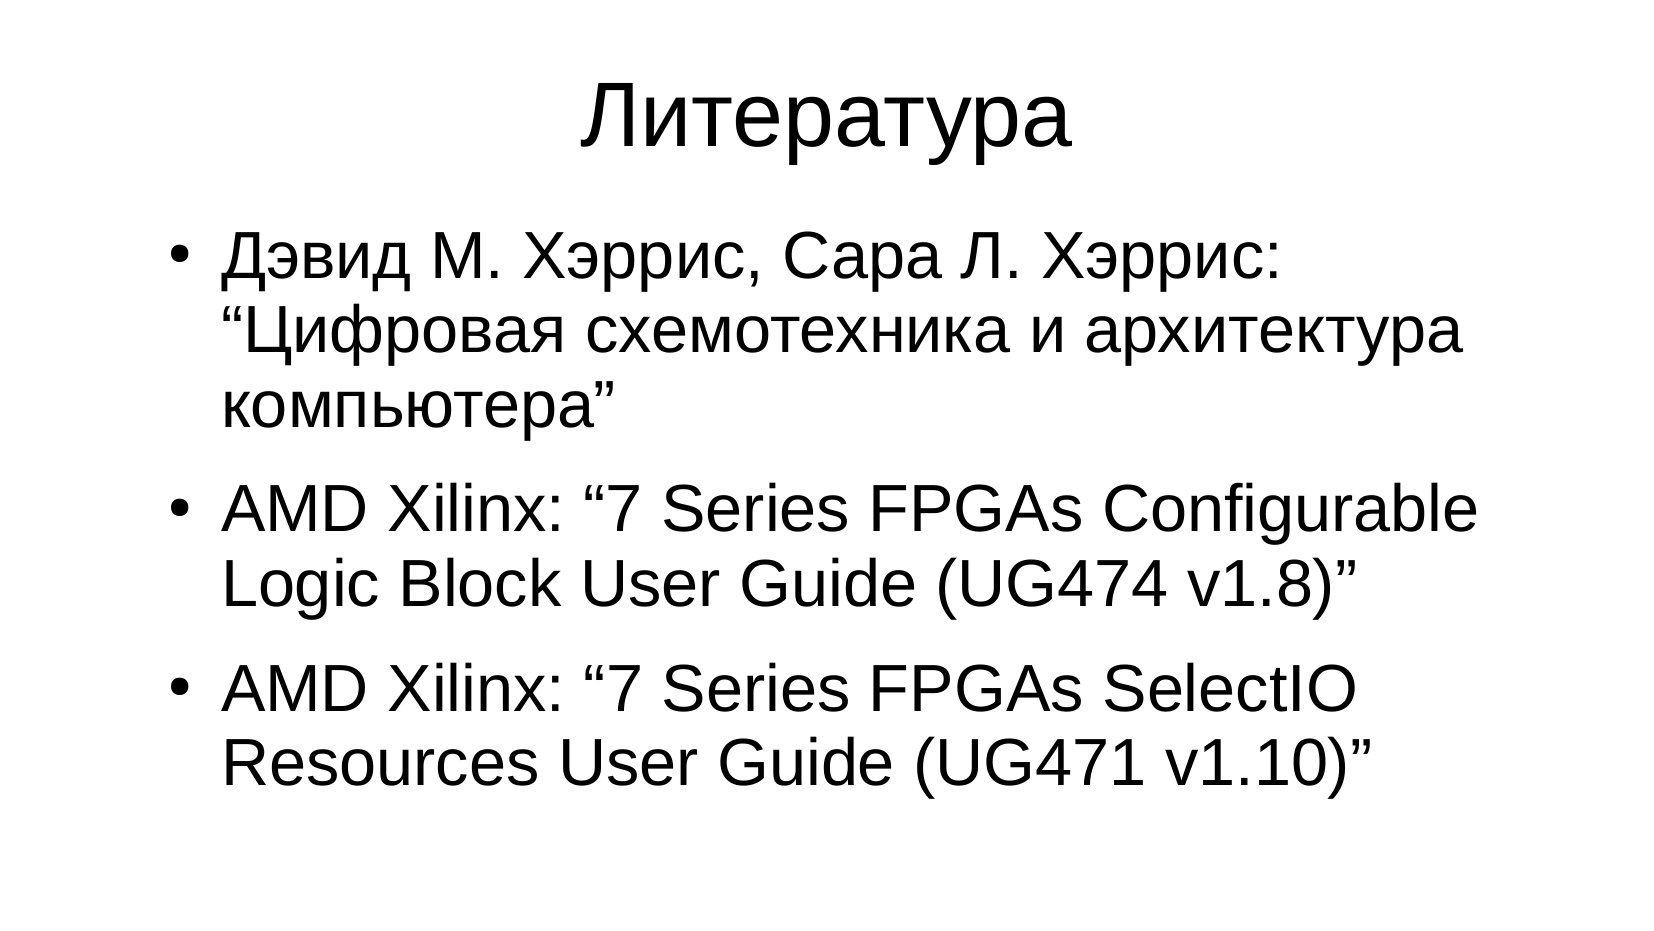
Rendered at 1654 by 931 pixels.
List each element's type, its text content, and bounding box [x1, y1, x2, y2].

title Литература [82, 37, 1571, 193]
list Дэвид М. Хэррис, Сара Л. Хэррис: “Цифровая схемотехника и архитектура компьютера” AMD Xilinx: “7 Series FPGAs Configurable Logic Block User Guide (UG474 v1.8)” AMD Xilinx: “7 Series FPGAs SelectIO Resources User Guide (UG471 v1.10)” [150, 217, 1571, 871]
